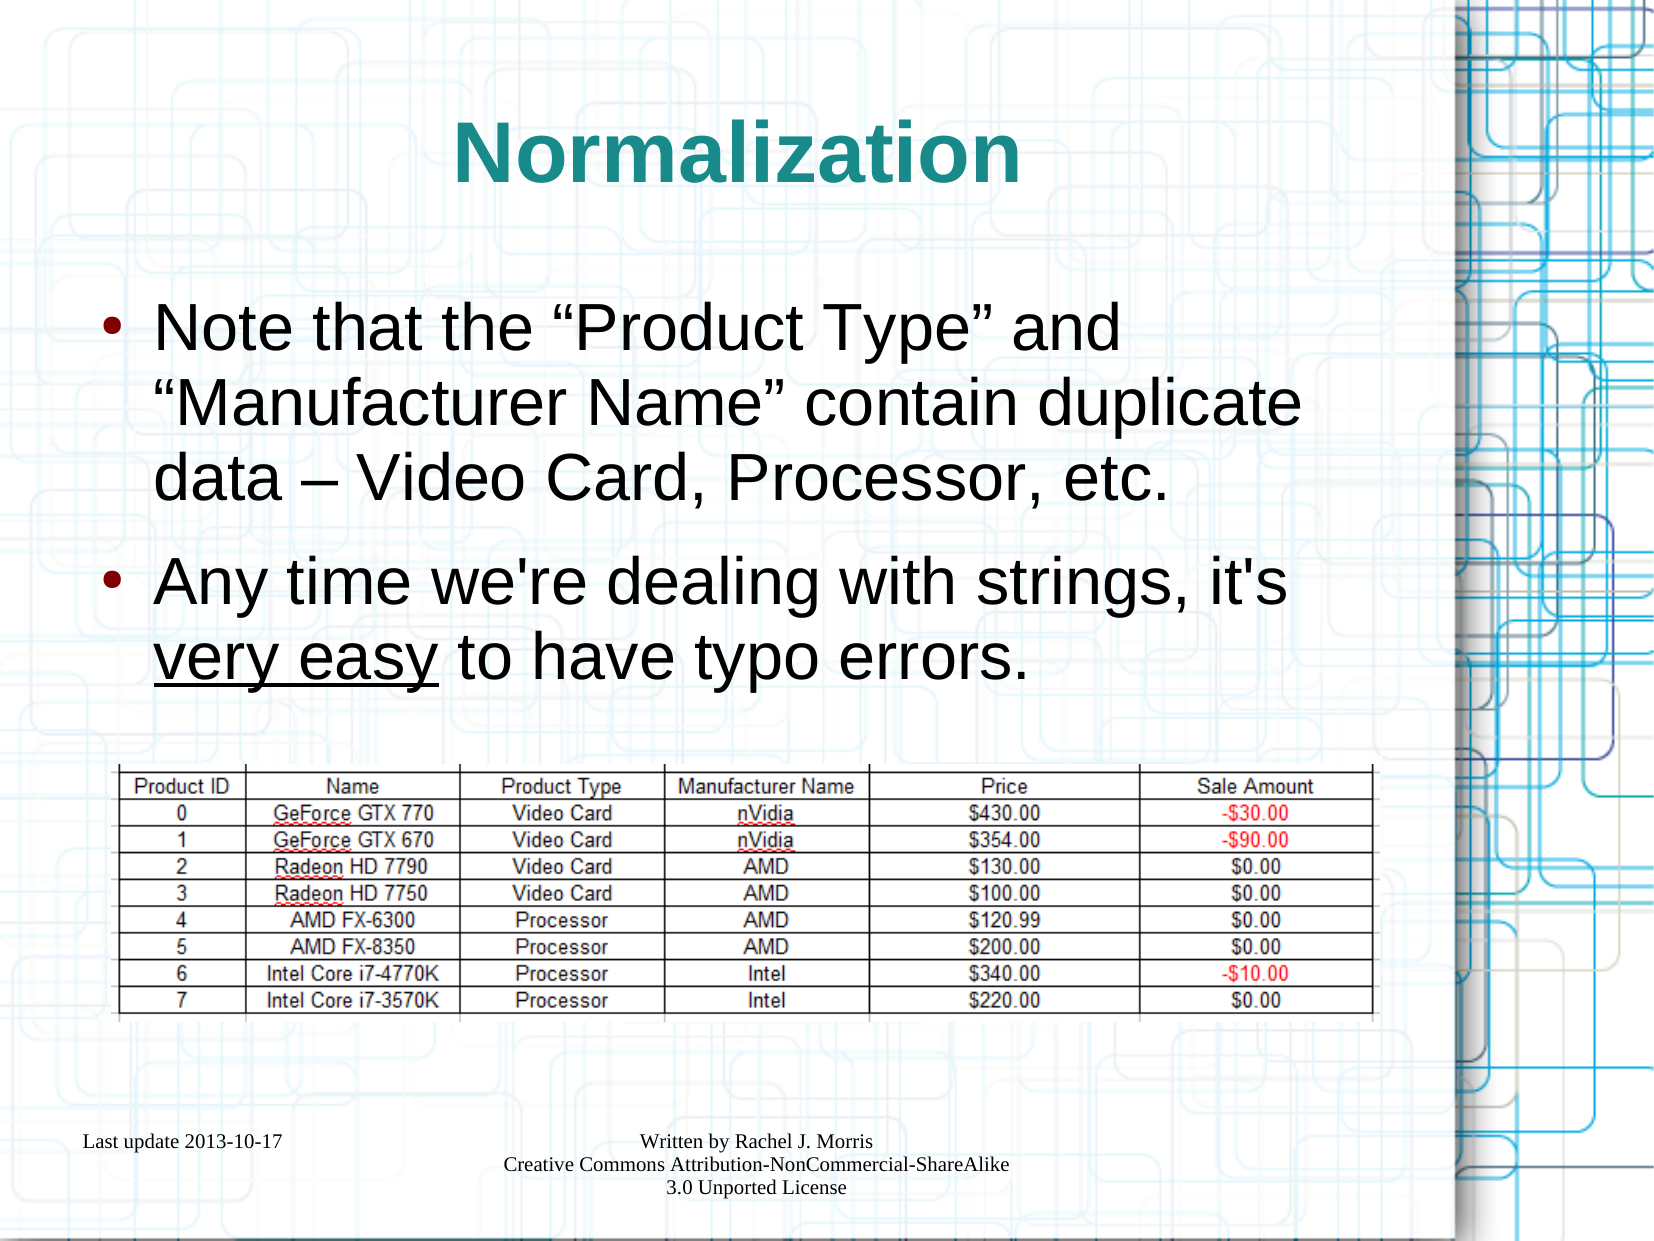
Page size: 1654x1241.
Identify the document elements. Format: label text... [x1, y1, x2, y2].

picture [0, 0, 1654, 1241]
list Note that the “Product Type” and “Manufacturer Name” contain duplicate data – Video Card, Processor, etc. Any time we're dealing with strings, it's very easy to have typo errors. [82, 290, 1418, 1010]
title Normalization [59, 49, 1418, 257]
